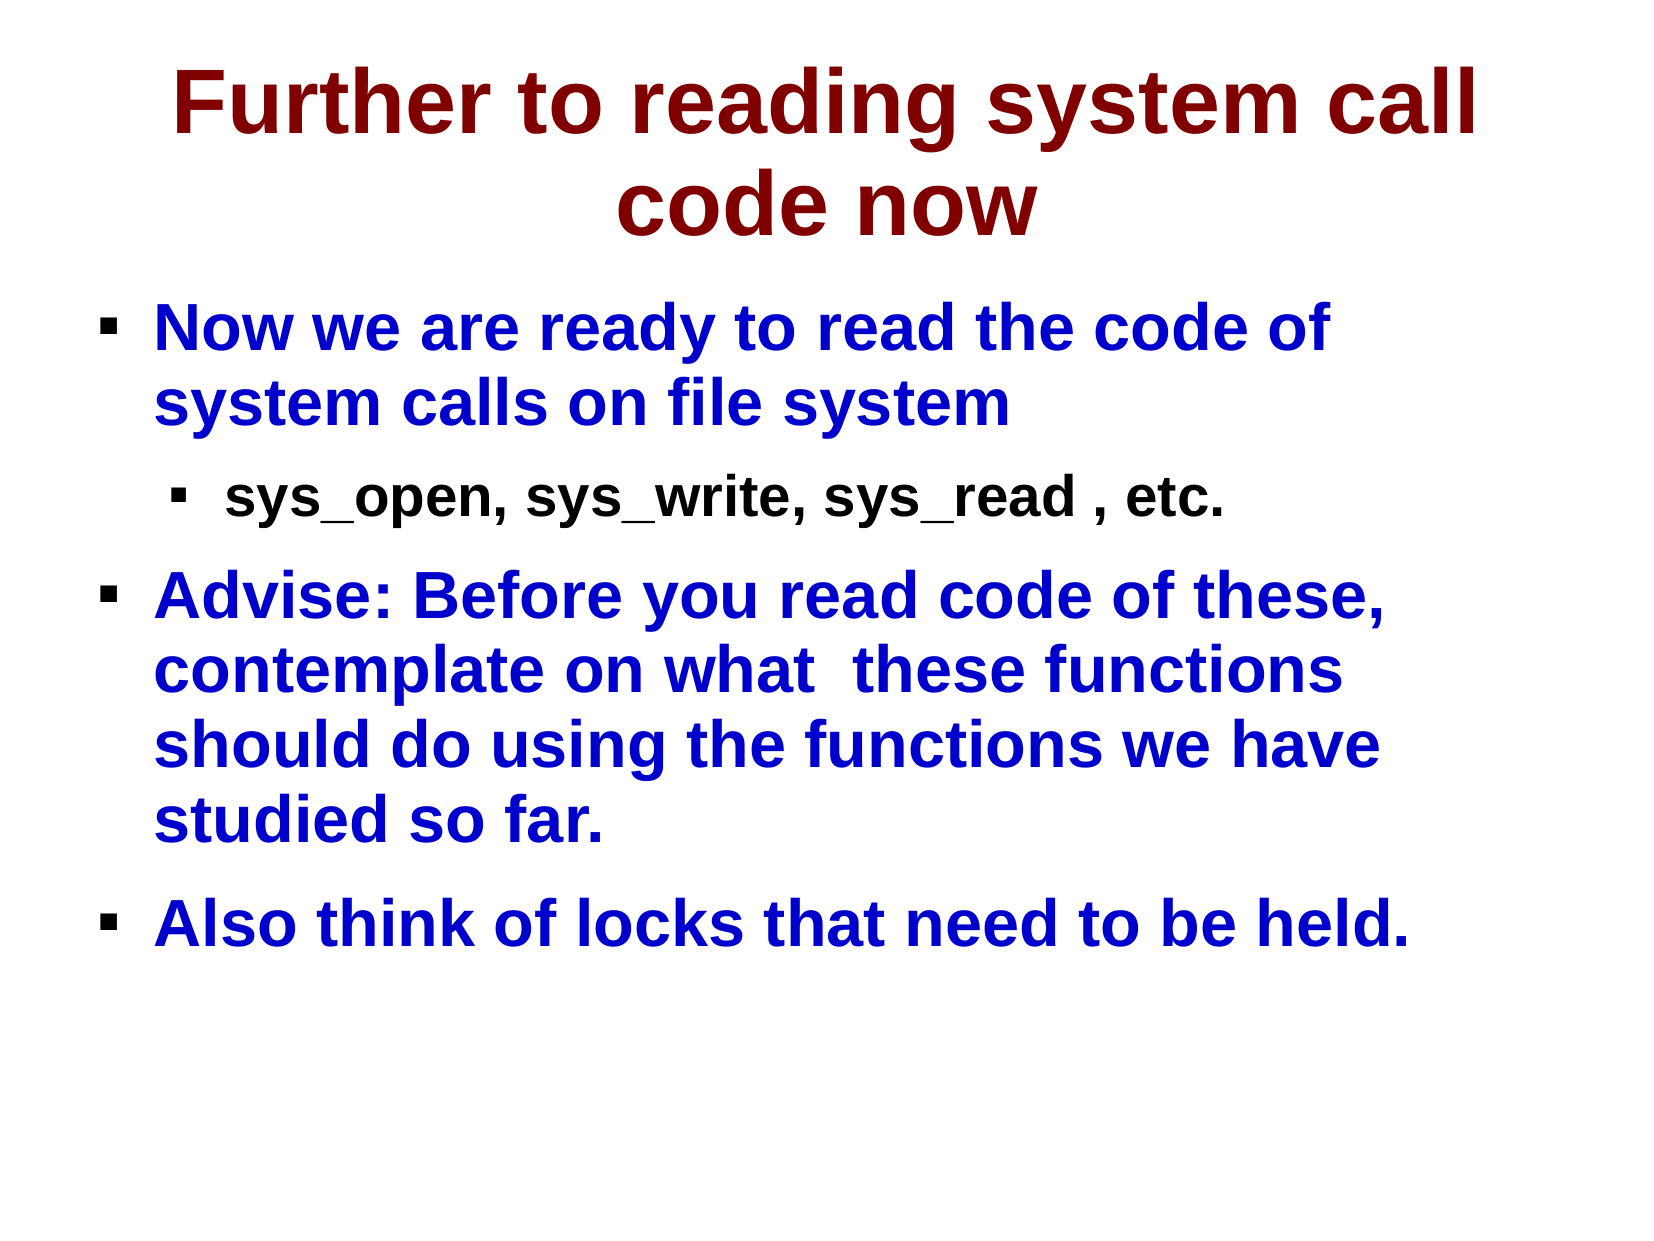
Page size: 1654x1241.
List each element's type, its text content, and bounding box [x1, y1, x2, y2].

list Now we are ready to read the code of system calls on file system sys_open, sys_write, sys_read , etc. Advise: Before you read code of these, contemplate on what these functions should do using the functions we have studied so far. Also think of locks that need to be held. [82, 290, 1571, 1010]
title Further to reading system call code now [82, 49, 1571, 257]
